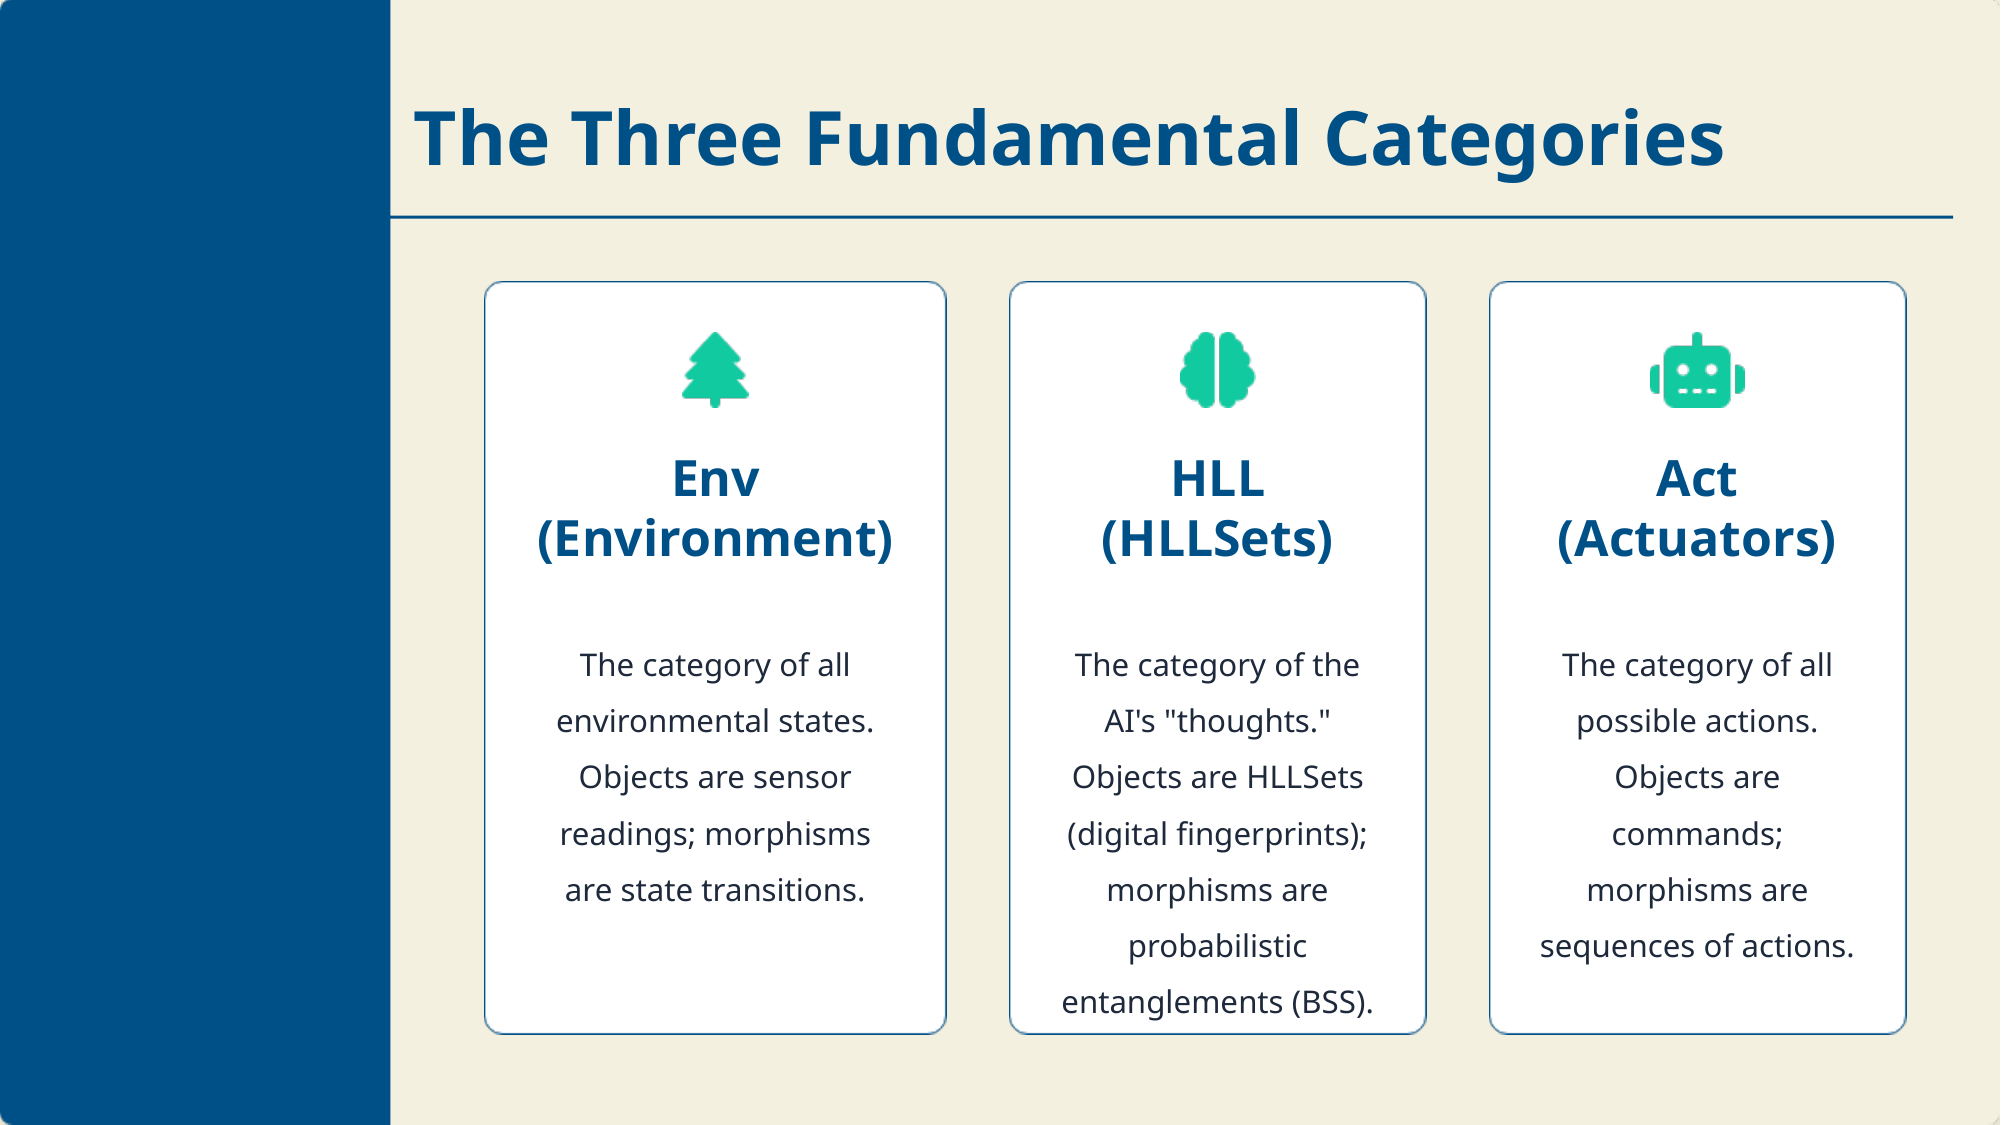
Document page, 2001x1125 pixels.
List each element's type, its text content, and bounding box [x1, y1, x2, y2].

text_box The category of all possible actions. Objects are commands; morphisms are sequences of actions. [1537, 626, 1858, 964]
text_box [0, 215, 1954, 219]
picture [0, 0, 2000, 1125]
text_box HLL (HLLSets) [1049, 446, 1387, 567]
text_box Env (Environment) [523, 446, 908, 567]
text_box The Three Fundamental Categories [413, 90, 2000, 181]
text_box The category of the AI's "thoughts." Objects are HLLSets (digital fingerprints); morphisms are probabilistic entanglements (BSS). [1057, 626, 1378, 1020]
text_box Act (Actuators) [1529, 446, 1866, 567]
text_box The category of all environmental states. Objects are sensor readings; morphisms are state transitions. [532, 626, 899, 908]
